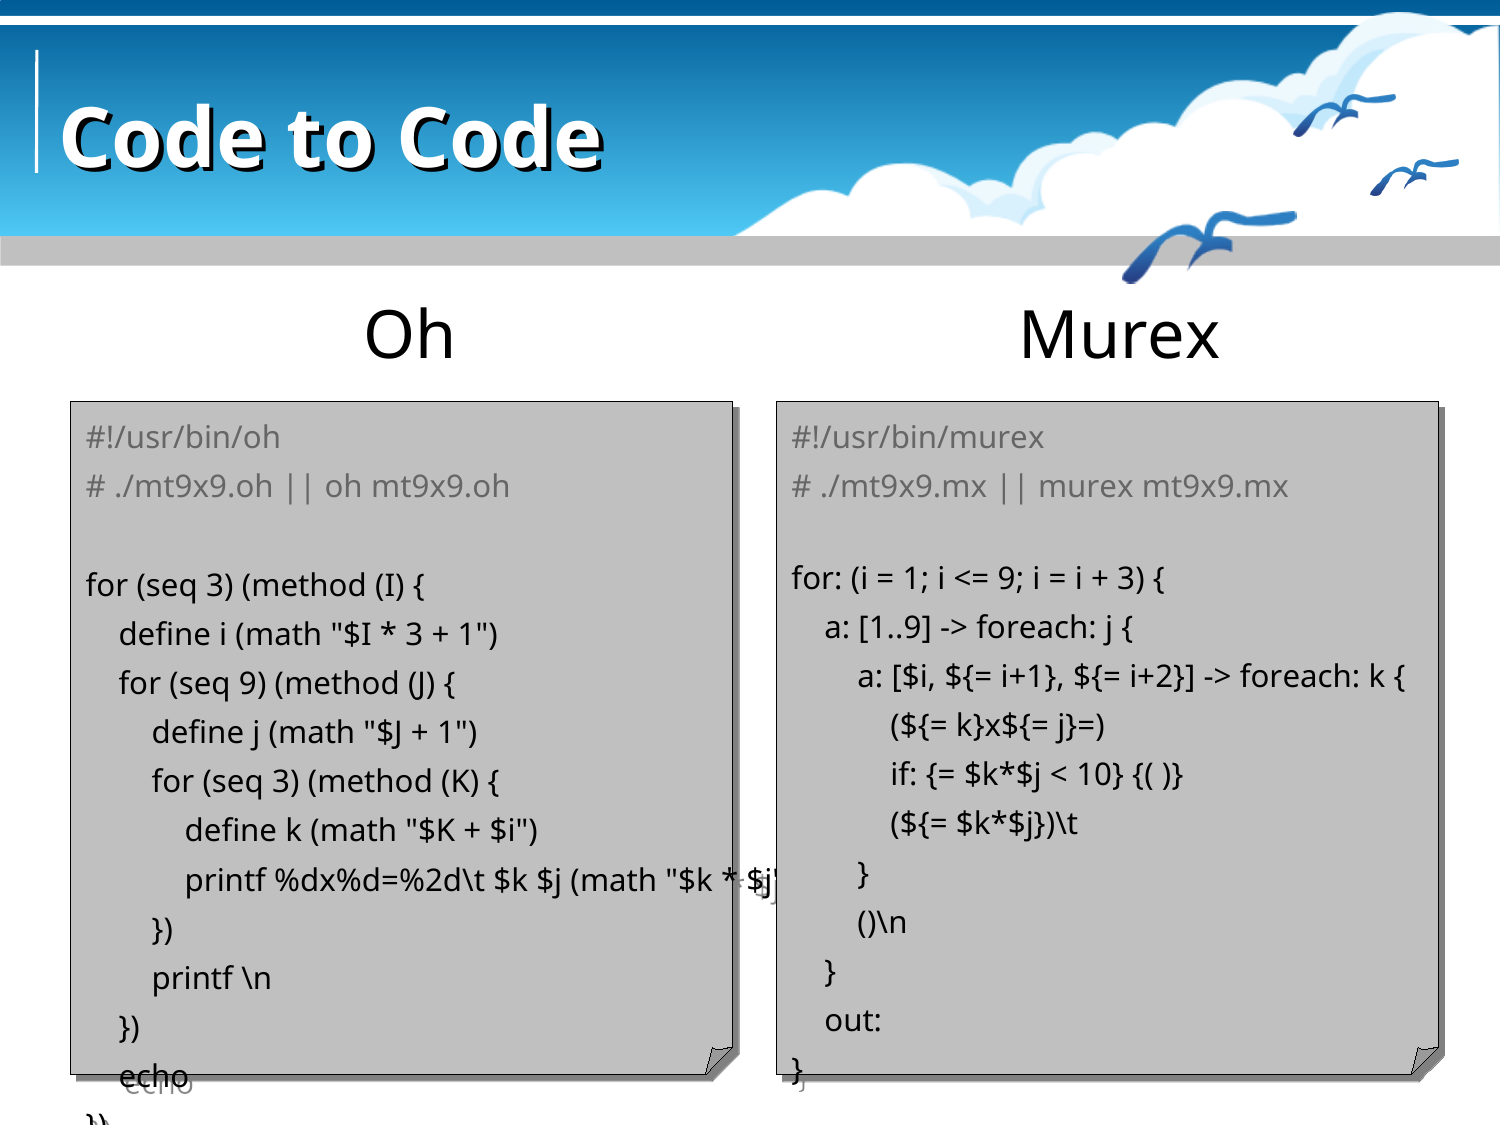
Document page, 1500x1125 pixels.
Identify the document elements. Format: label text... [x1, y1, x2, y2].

title Code to Code [59, 86, 1465, 186]
text_box #!/usr/bin/murex # ./mt9x9.mx || murex mt9x9.mx for: (i = 1; i <= 9; i = i + 3) { a: [1..9] -> foreach: j { a: [$i, ${= i+1}, ${= i+2}] -> foreach: k { (${= k}x${= j}=) if: {= $k*$j < 10} {( )} (${= $k*$j})\t } ()\n } out: } [776, 401, 1439, 1075]
text_box Murex [1003, 283, 1282, 388]
text_box Oh [348, 283, 497, 388]
text_box #!/usr/bin/oh # ./mt9x9.oh || oh mt9x9.oh for (seq 3) (method (I) { define i (math "$I * 3 + 1") for (seq 9) (method (J) { define j (math "$J + 1") for (seq 3) (method (K) { define k (math "$K + $i") printf %dx%d=%2d\t $k $j (math "$k * $j") }) printf \n }) echo }) [70, 401, 733, 1075]
picture [730, 12, 1500, 284]
